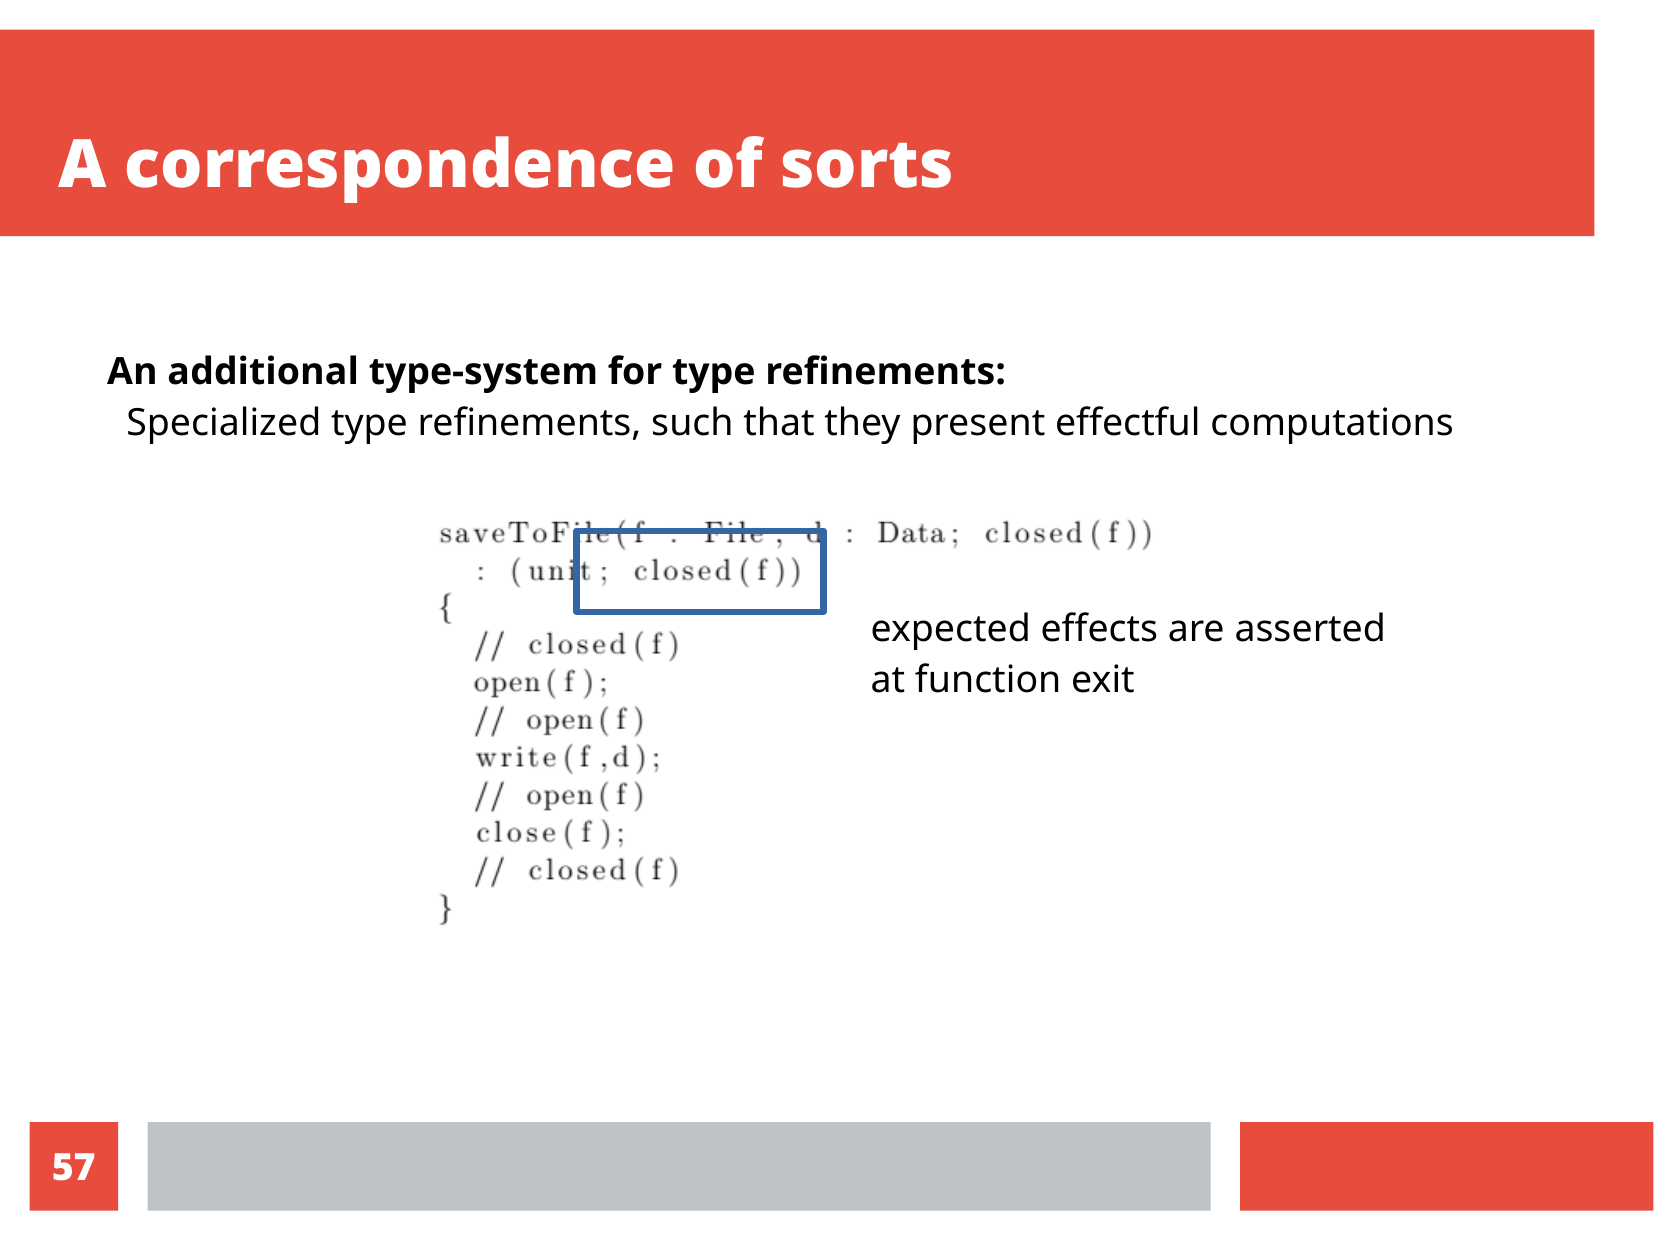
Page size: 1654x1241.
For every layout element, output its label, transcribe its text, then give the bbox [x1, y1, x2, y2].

text_box An additional type-system for type refinements: Specialized type refinements, such that they present effectful computations [92, 286, 1578, 519]
text_box expected effects are asserted at function exit [855, 594, 1445, 697]
title A correspondence of sorts [59, 59, 1595, 207]
picture [429, 508, 1163, 936]
